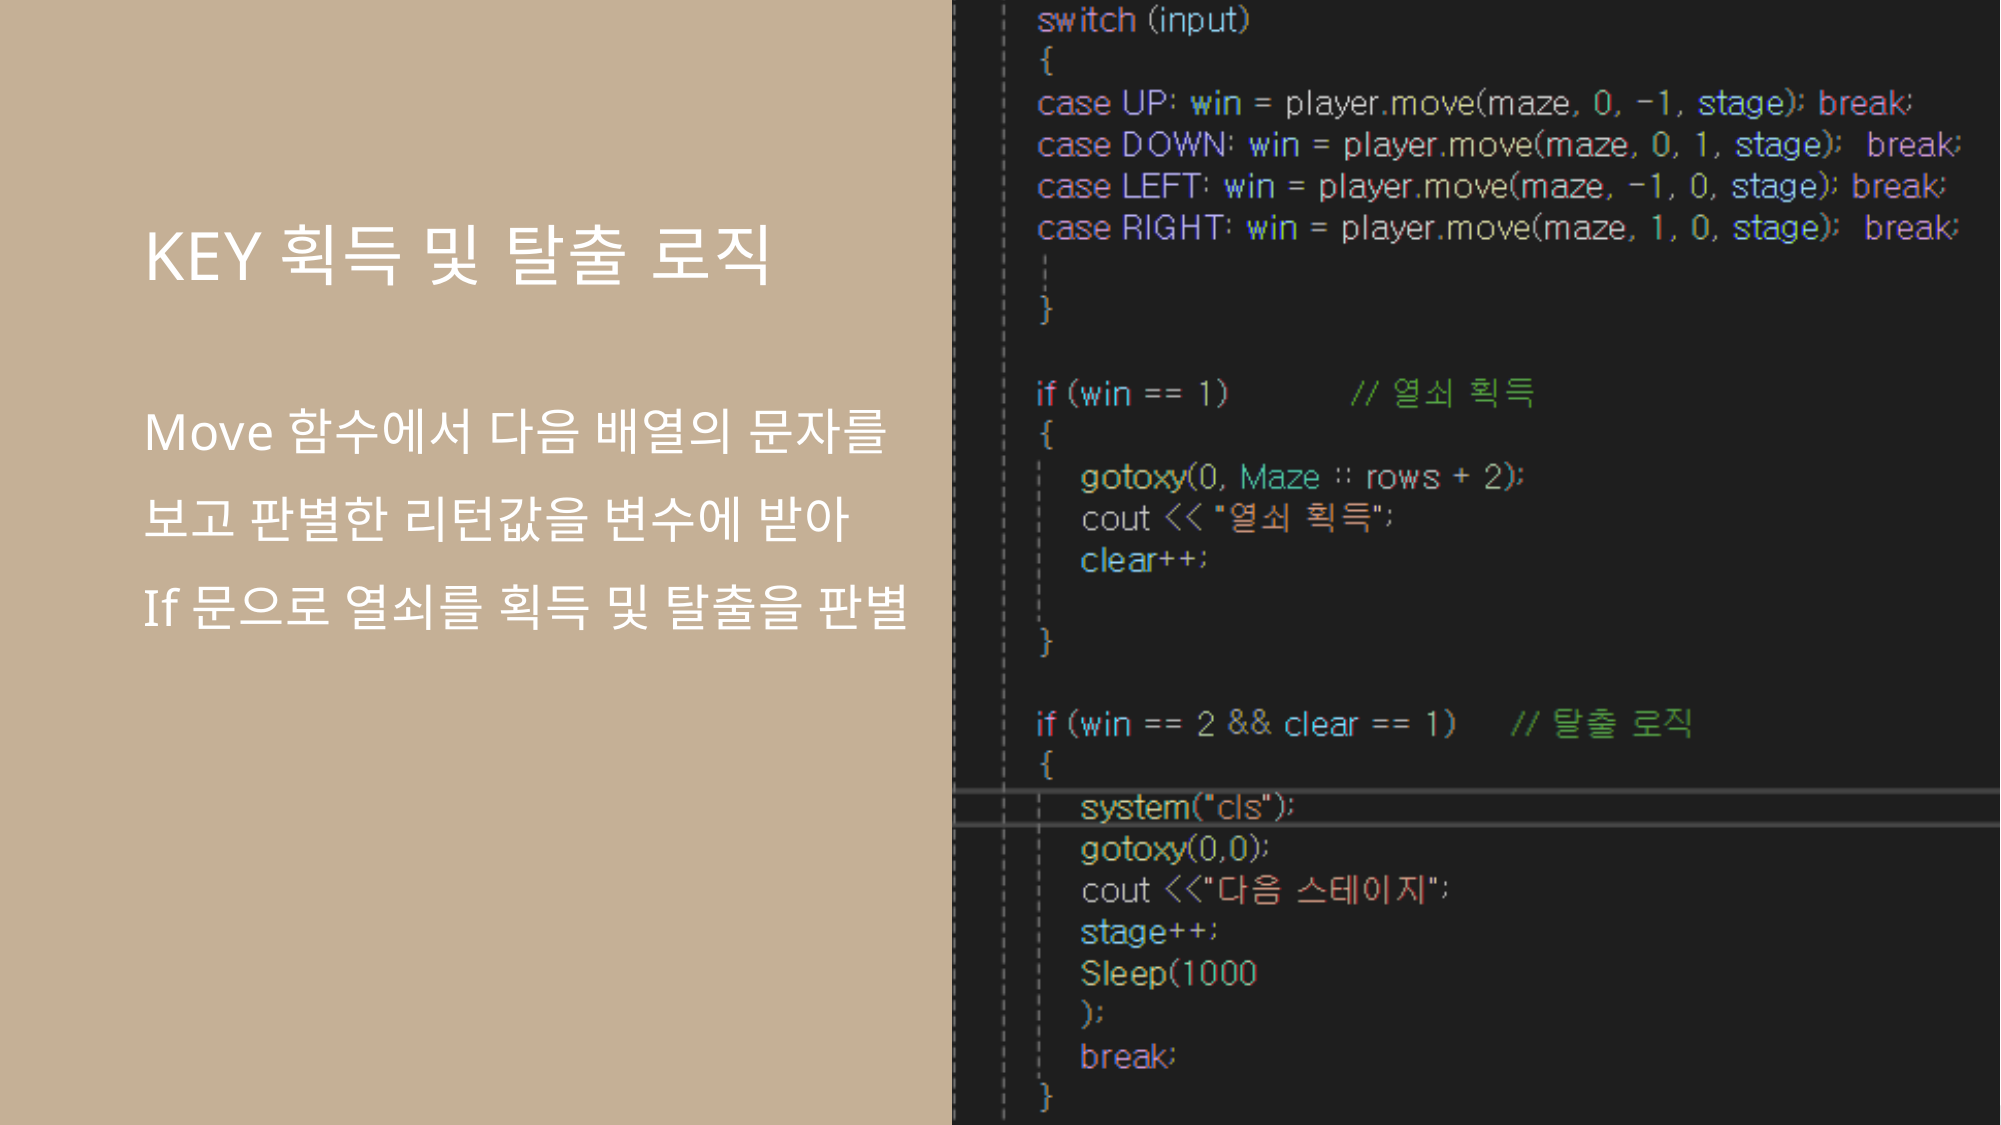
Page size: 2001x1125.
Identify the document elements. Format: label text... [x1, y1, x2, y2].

title KEY휙득 및 탈출 로직 [125, 125, 952, 376]
picture [952, 0, 2000, 1125]
text_box [0, 0, 952, 1125]
list Move함수에서 다음 배열의 문자를 보고 판별한 리턴값을 변수에 받아 If문으로 열쇠를 획득 및 탈출을 판별 [125, 376, 952, 1000]
